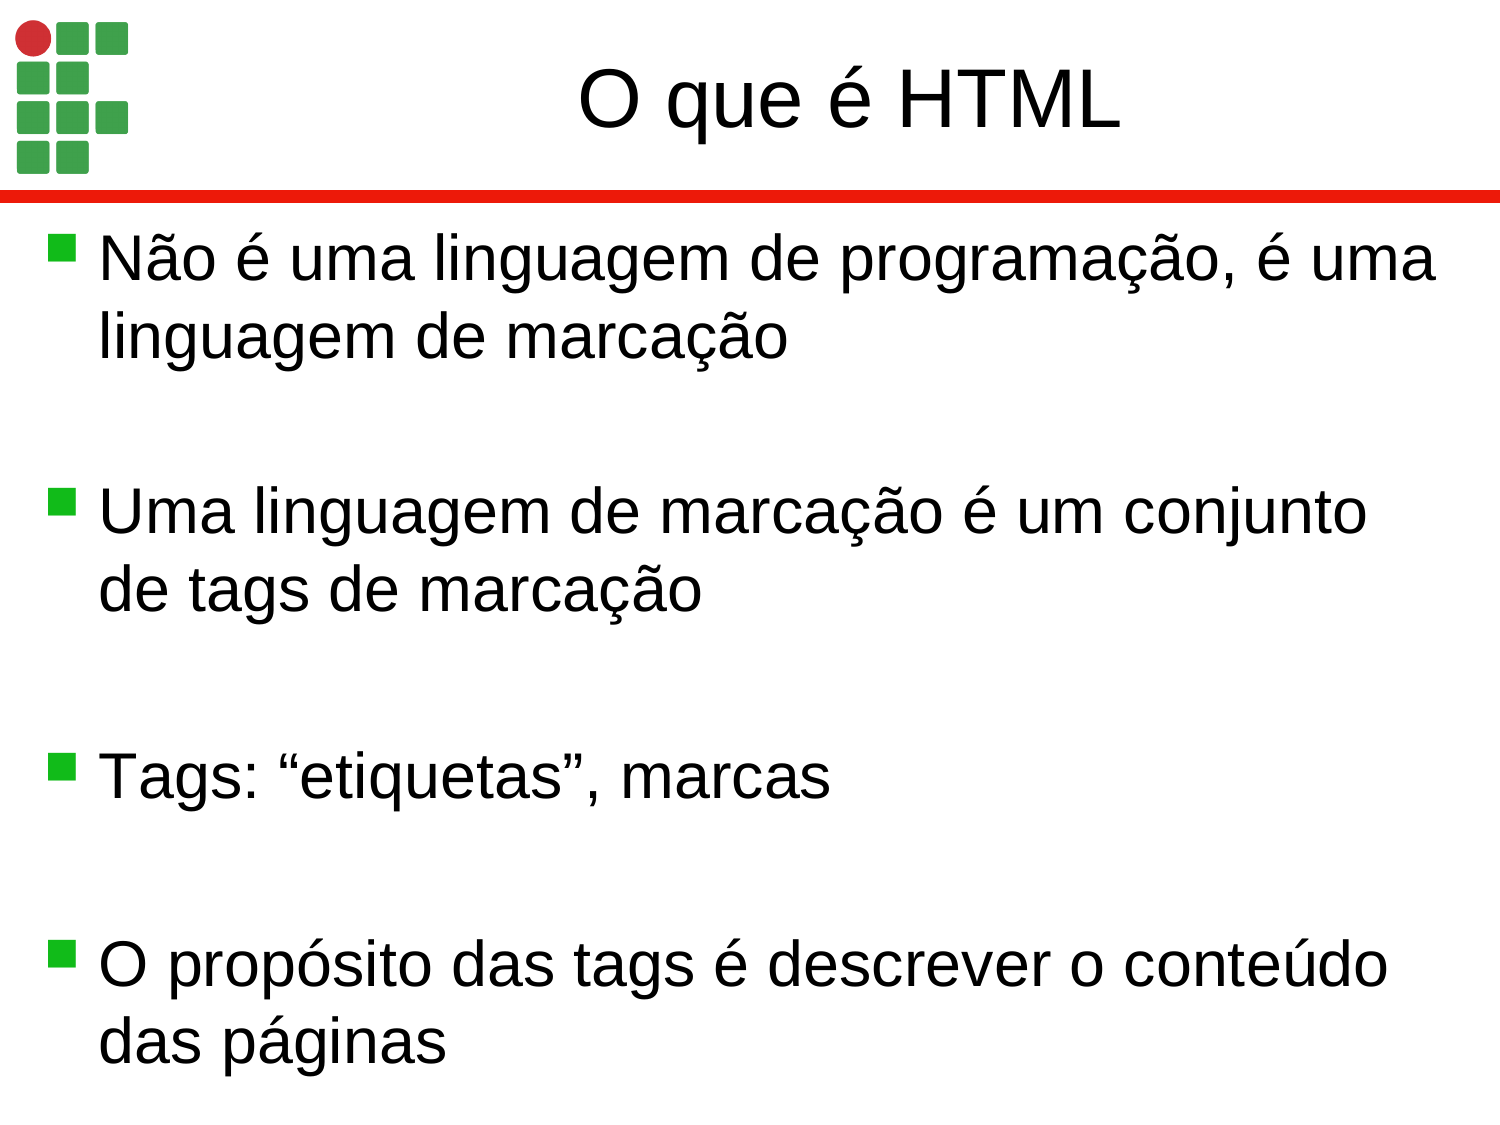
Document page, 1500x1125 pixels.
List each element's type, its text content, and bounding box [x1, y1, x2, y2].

list Não é uma linguagem de programação, é uma linguagem de marcação Uma linguagem de marcação é um conjunto de tags de marcação Tags: “etiquetas”, marcas O propósito das tags é descrever o conteúdo das páginas [29, 207, 1471, 1087]
title O que é HTML [230, 0, 1471, 202]
picture [14, 16, 130, 178]
